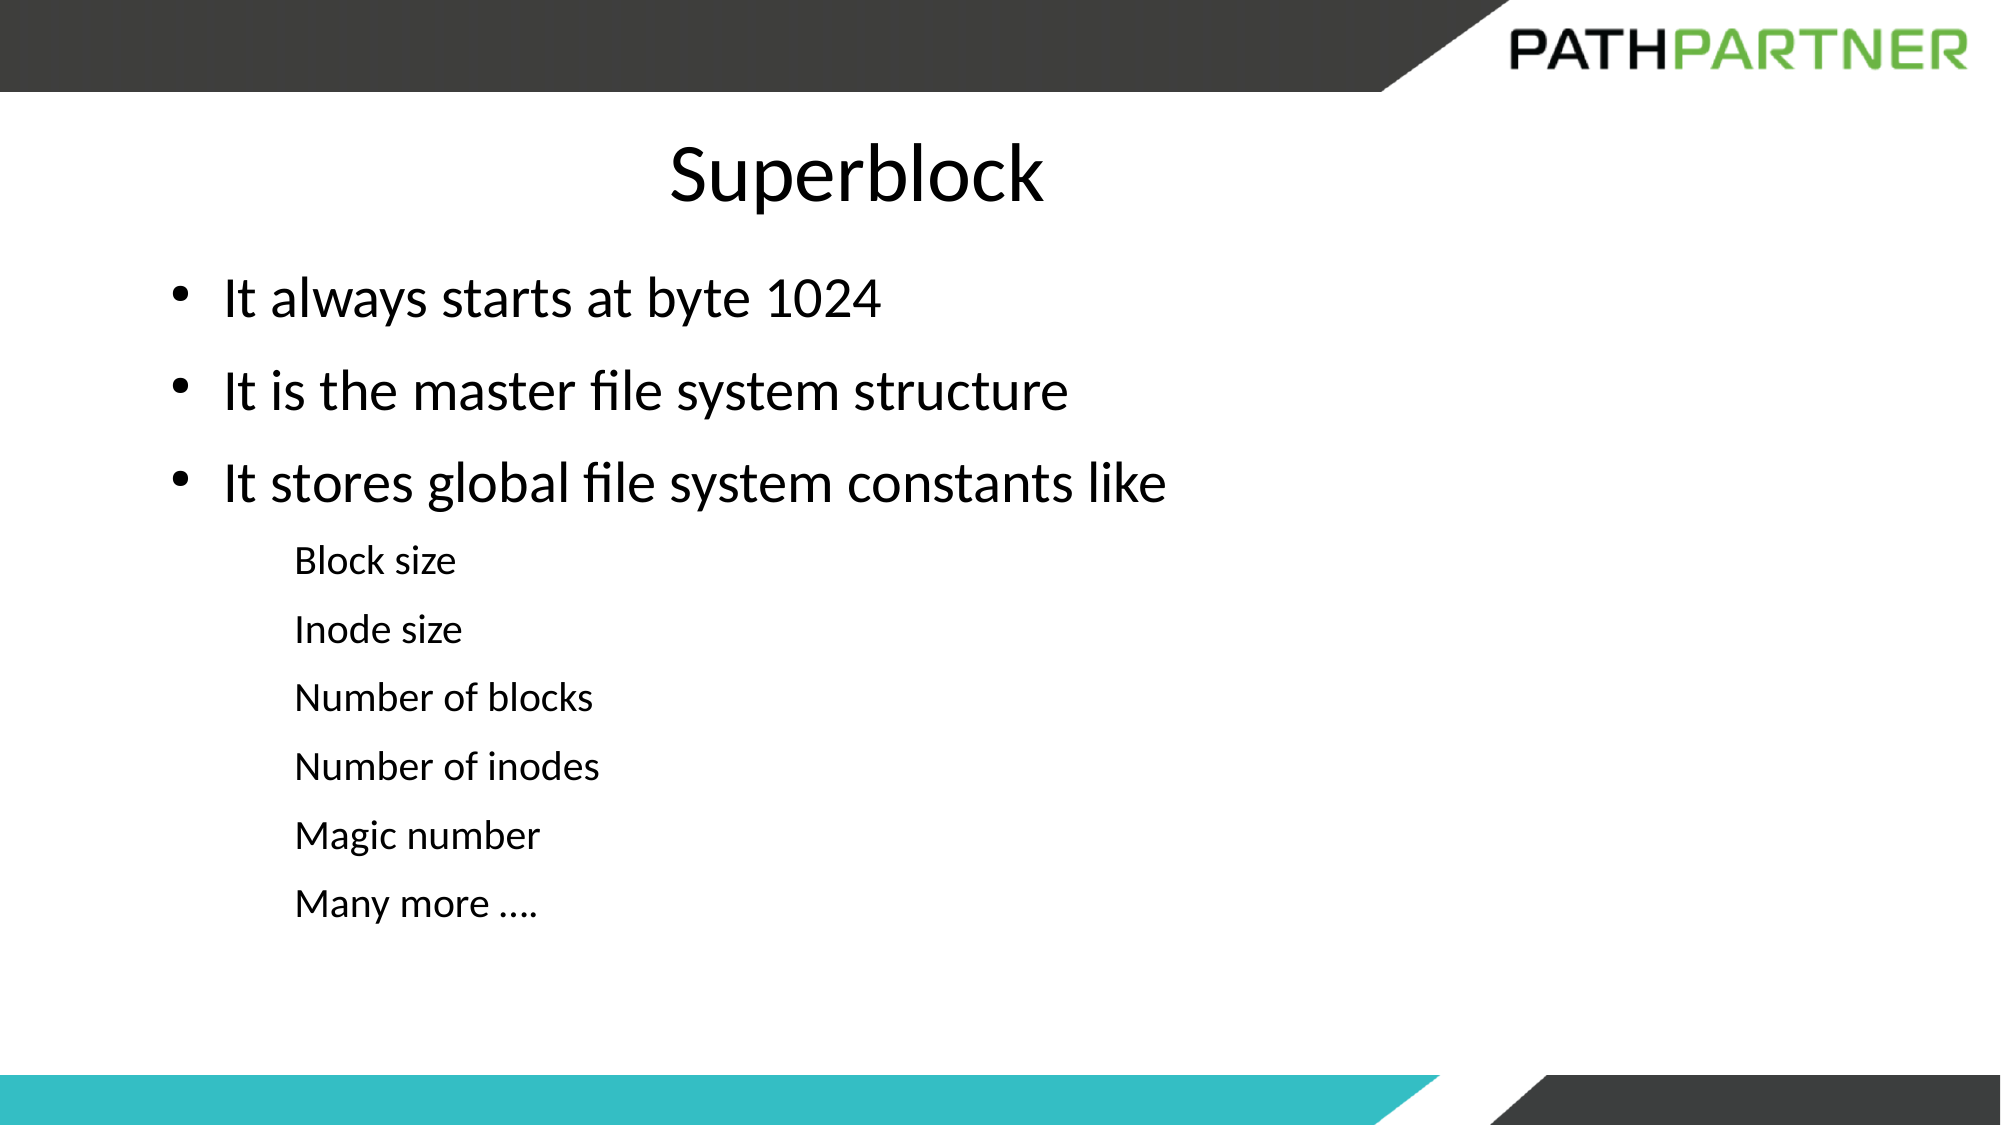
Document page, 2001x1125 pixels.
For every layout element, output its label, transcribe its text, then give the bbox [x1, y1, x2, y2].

title Superblock [137, 92, 1863, 259]
list It always starts at byte 1024 It is the master file system structure It stores global file system constants like Block size Inode size Number of blocks Number of inodes Magic number Many more …. [137, 259, 1863, 1014]
picture [0, 0, 2000, 92]
picture [0, 1075, 2001, 1125]
